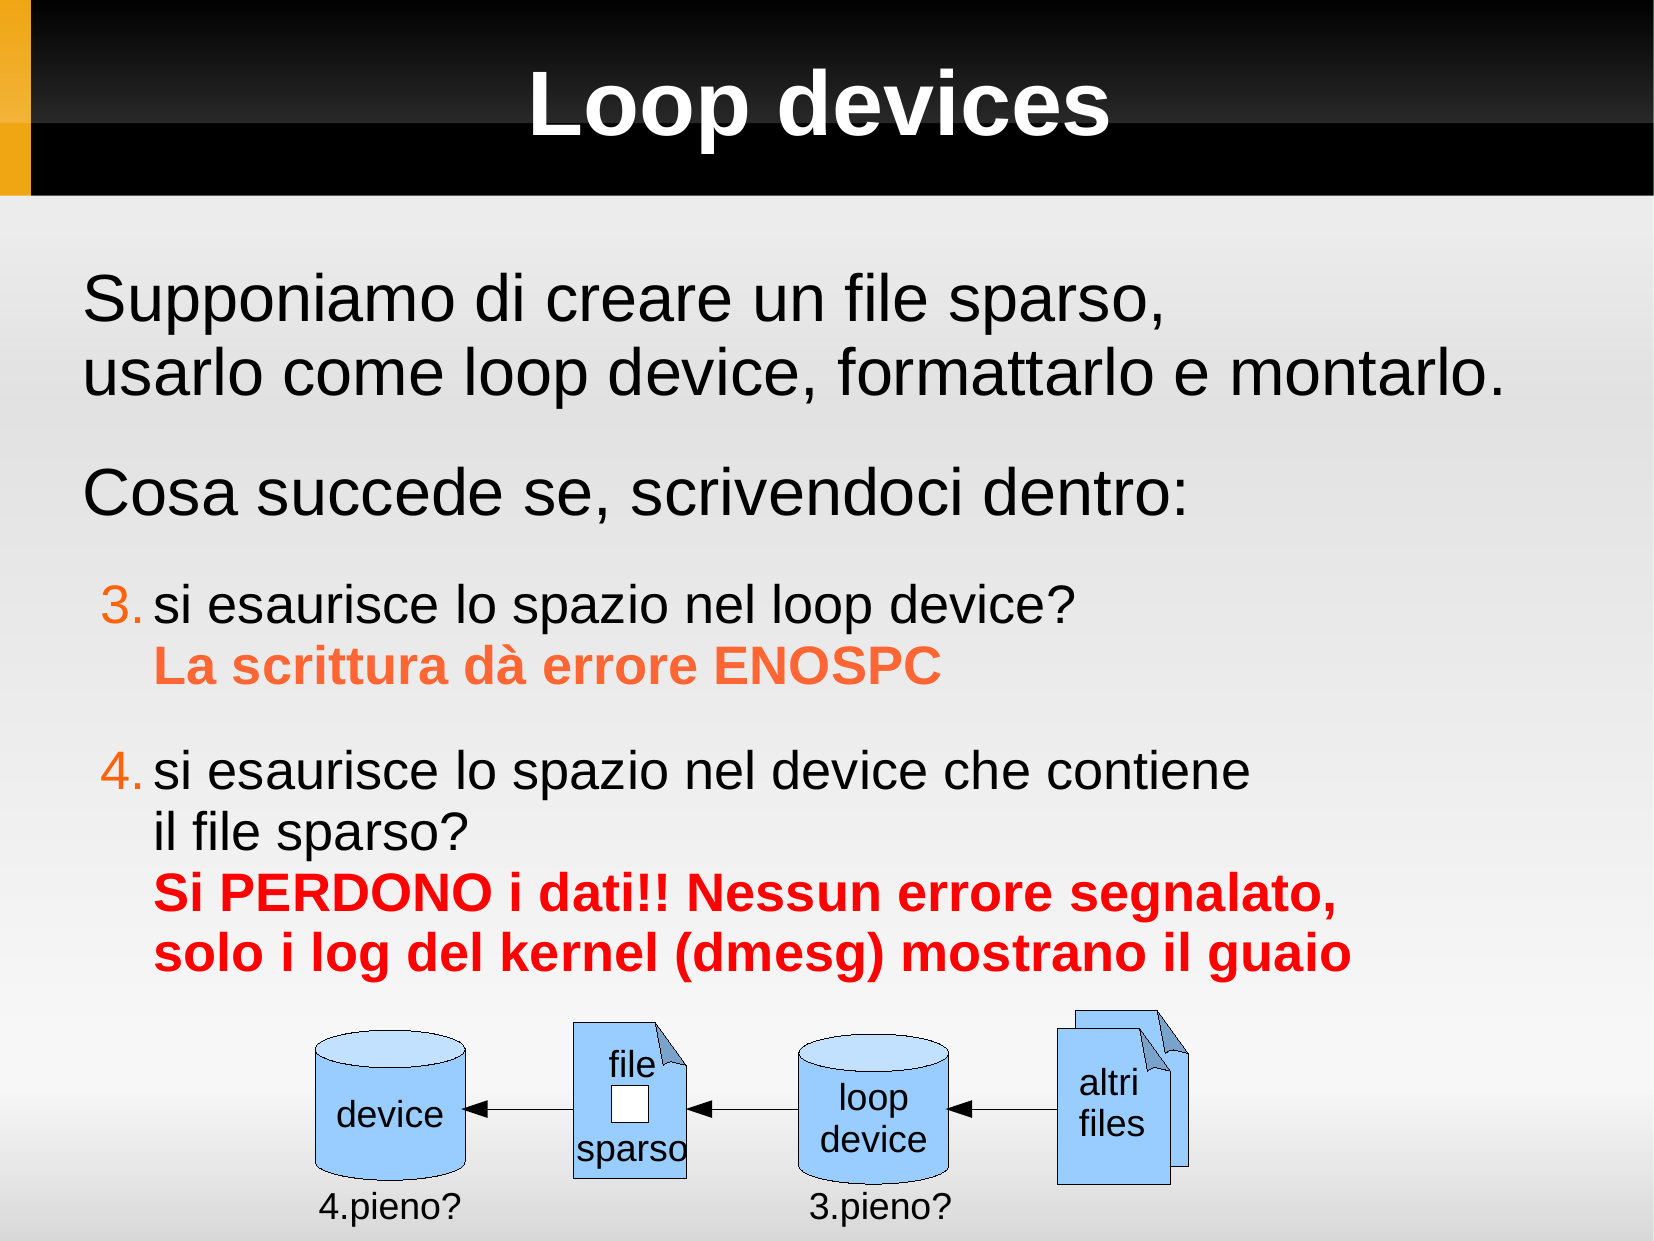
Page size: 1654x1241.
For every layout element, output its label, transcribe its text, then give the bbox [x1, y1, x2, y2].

list Supponiamo di creare un file sparso, usarlo come loop device, formattarlo e montarlo. Cosa succede se, scrivendoci dentro: si esaurisce lo spazio nel loop device? La scrittura dà errore ENOSPC si esaurisce lo spazio nel device che contiene il file sparso? Si PERDONO i dati!! Nessun errore segnalato, solo i log del kernel (dmesg) mostrano il guaio [82, 260, 1571, 984]
text_box device [315, 1050, 466, 1178]
text_box 4.pieno? [303, 1178, 477, 1235]
text_box [1057, 1010, 1189, 1185]
text_box loop device [798, 1054, 949, 1178]
title Loop devices [76, 0, 1565, 208]
picture [0, 0, 1654, 1241]
text_box file sparso [561, 1036, 704, 1178]
text_box 3.pieno? [793, 1178, 967, 1235]
text_box altri files [1064, 1053, 1161, 1153]
text_box [573, 1022, 666, 1036]
